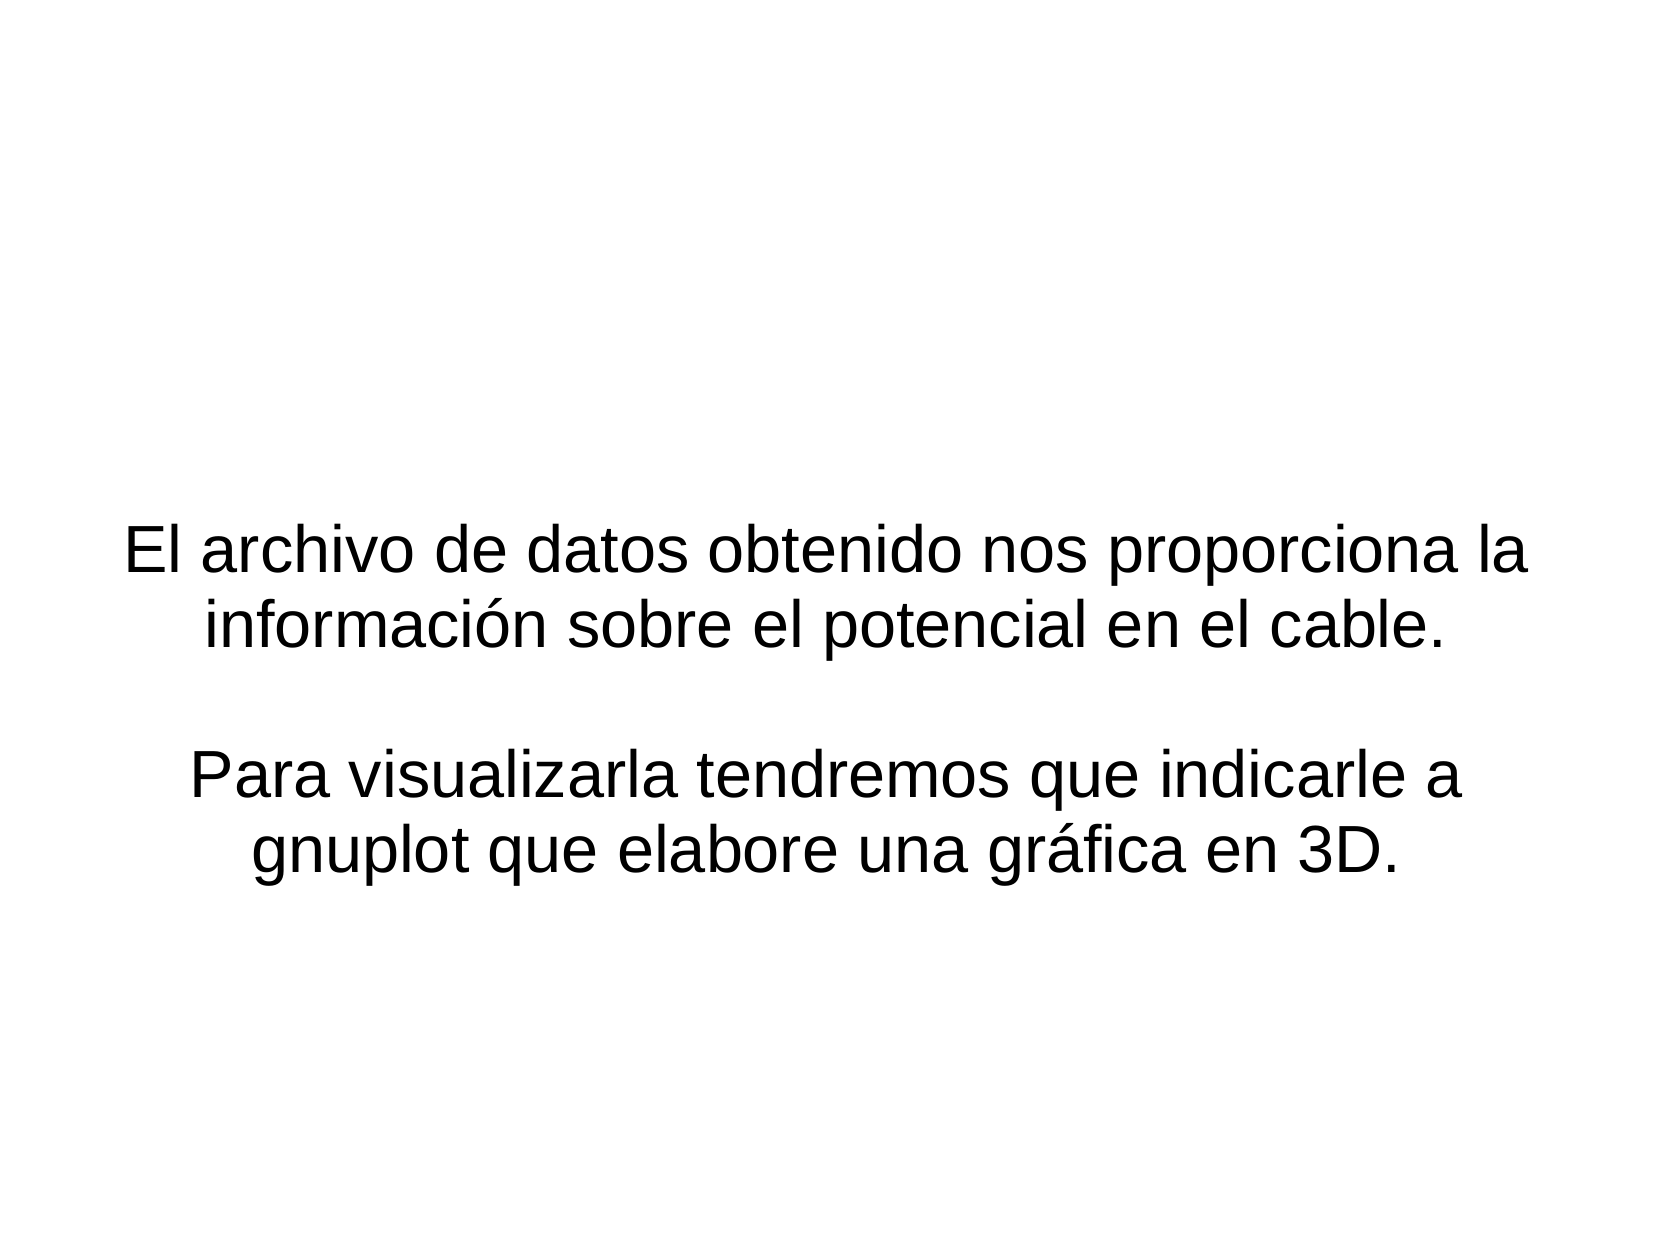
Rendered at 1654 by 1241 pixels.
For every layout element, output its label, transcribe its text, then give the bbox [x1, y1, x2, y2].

subtitle El archivo de datos obtenido nos proporciona la información sobre el potencial en el cable. Para visualizarla tendremos que indicarle a gnuplot que elabore una gráfica en 3D. [82, 297, 1571, 1102]
